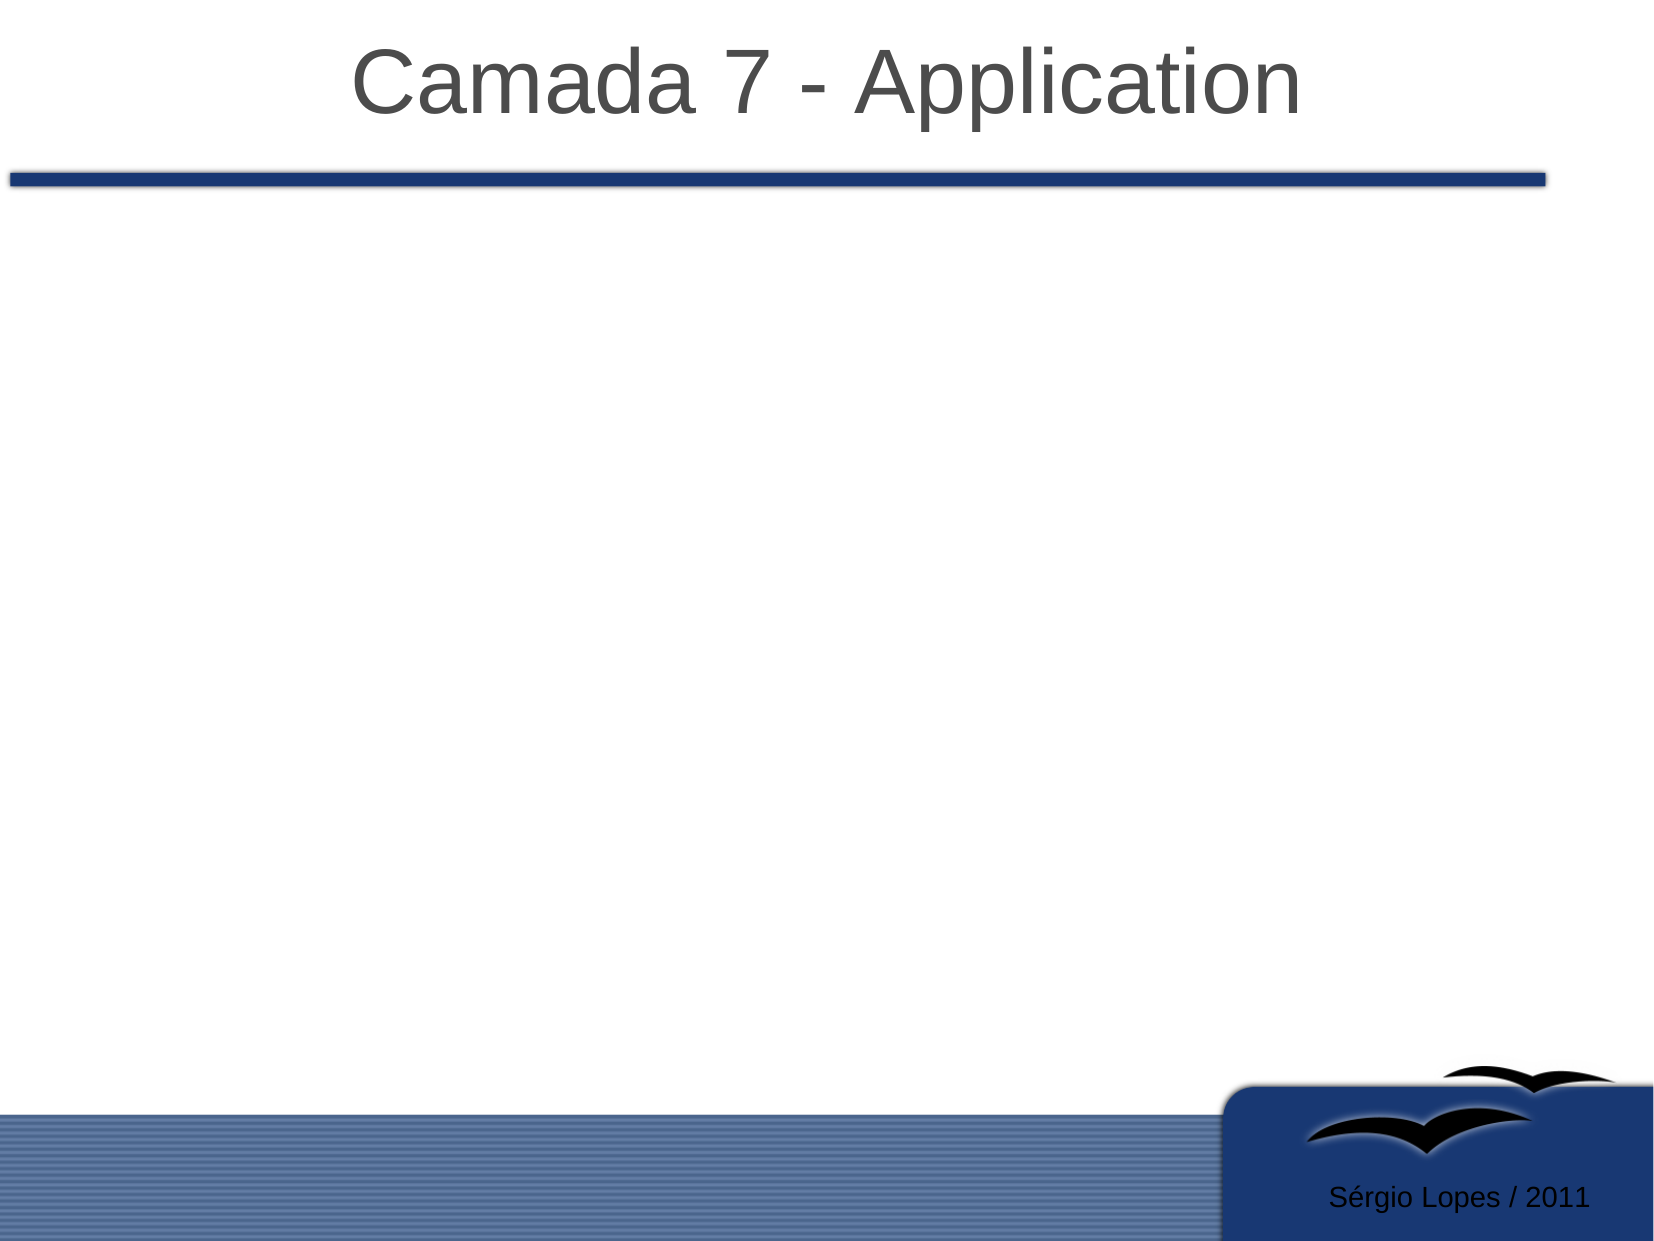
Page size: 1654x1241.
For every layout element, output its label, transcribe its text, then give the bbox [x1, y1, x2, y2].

text_box Sérgio Lopes / 2011 [1328, 1181, 1588, 1214]
picture [0, 0, 1654, 1241]
title Camada 7 - Application [121, 0, 1534, 164]
